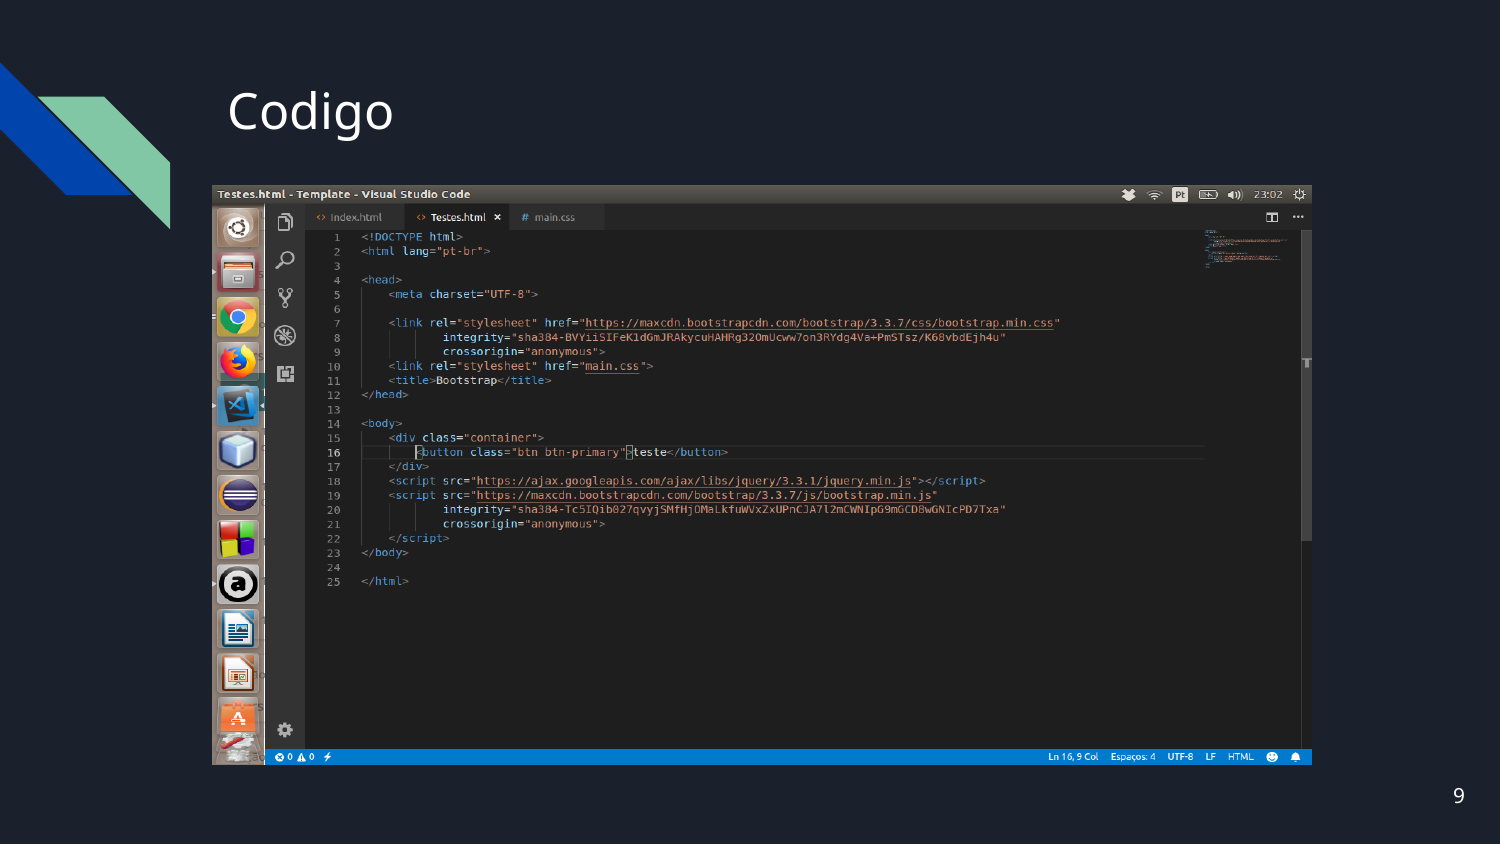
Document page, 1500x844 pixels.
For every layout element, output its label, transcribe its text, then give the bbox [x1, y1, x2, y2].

picture [212, 185, 1312, 765]
slide_number <número> [1389, 764, 1480, 830]
title Codigo [212, 64, 1368, 215]
